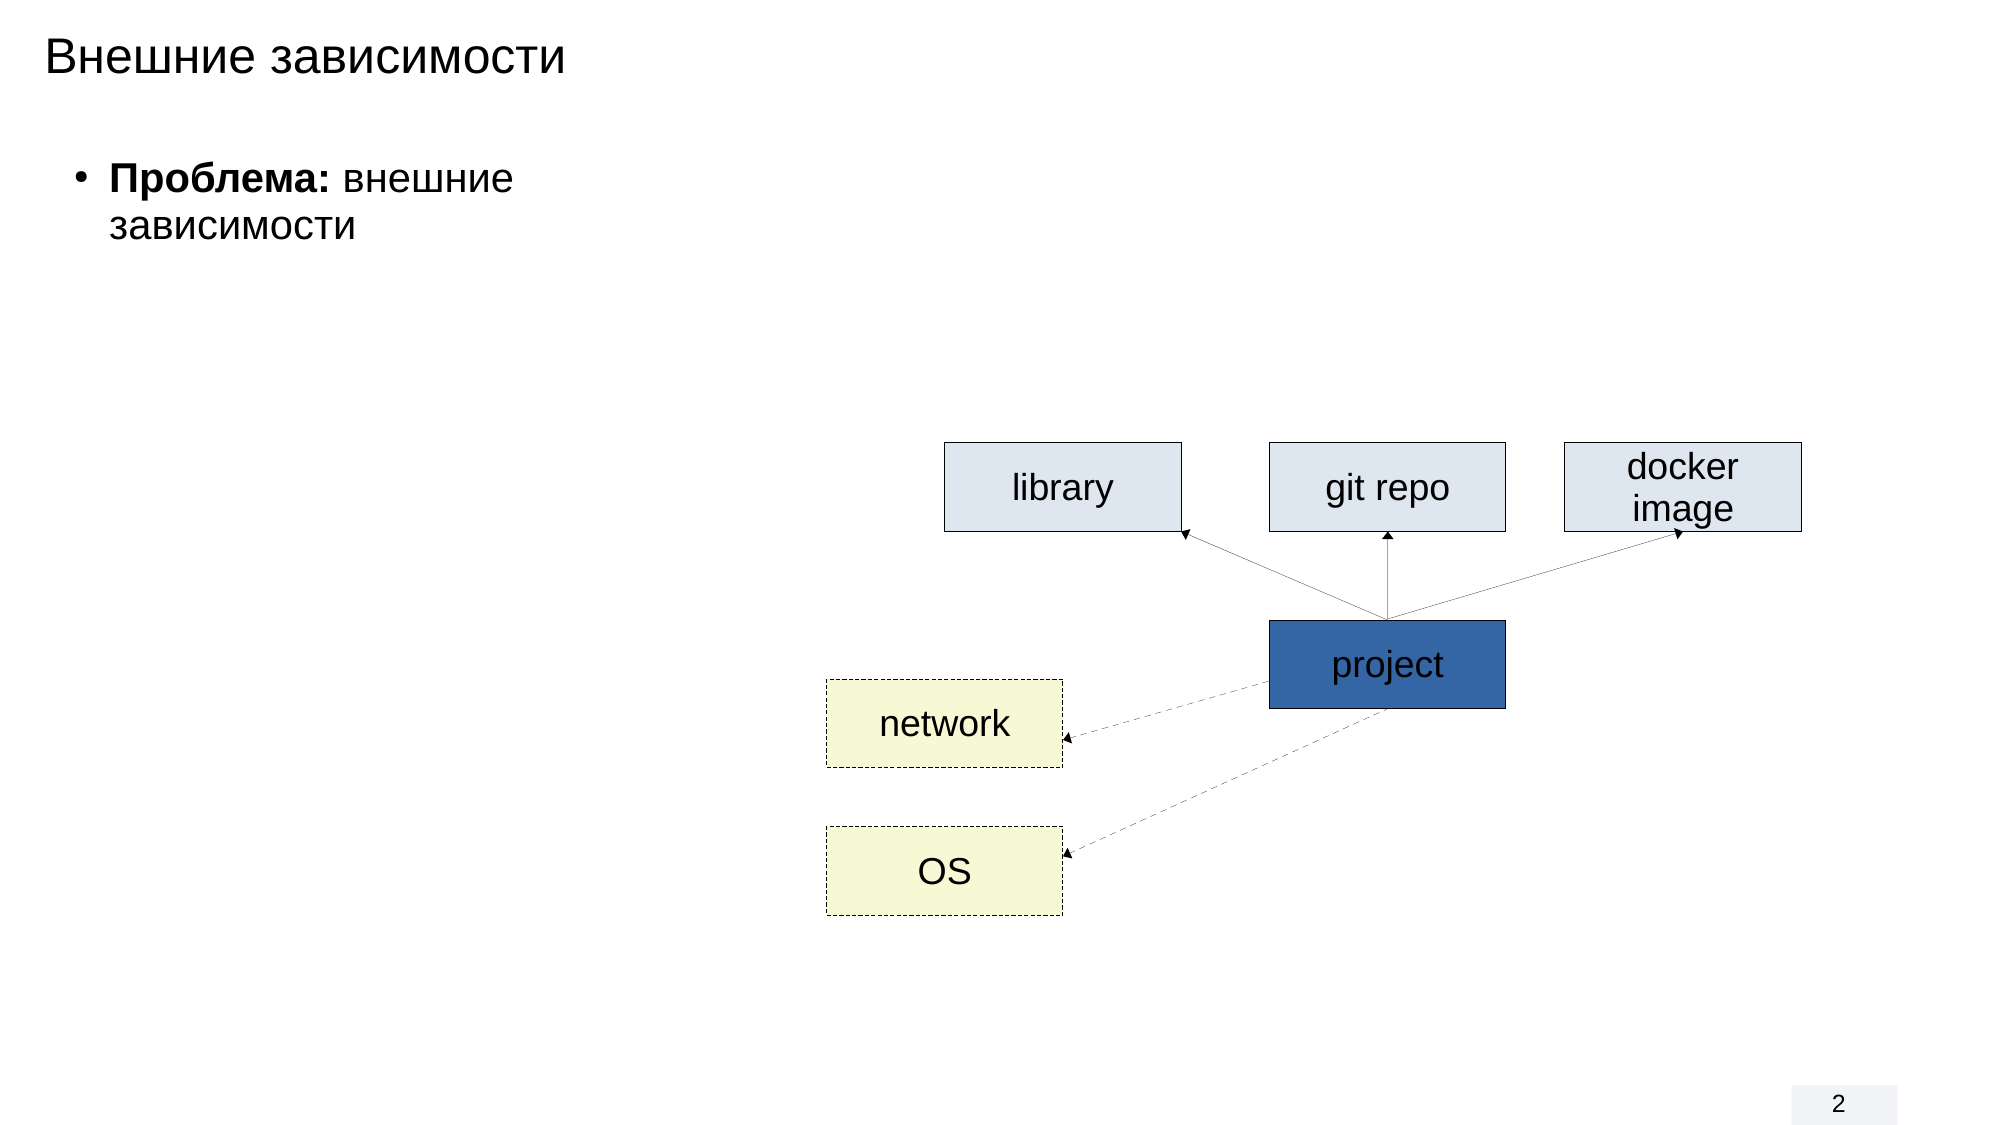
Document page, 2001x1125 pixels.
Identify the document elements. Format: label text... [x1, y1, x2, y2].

text_box docker image [1564, 442, 1802, 532]
text_box network [826, 679, 1063, 768]
text_box git repo [1269, 442, 1506, 532]
text_box Проблема: внешние зависимости [59, 147, 709, 597]
text_box <number> [1817, 1082, 1961, 1125]
text_box project [1269, 620, 1506, 709]
text_box library [944, 442, 1182, 532]
text_box Внешние зависимости [29, 21, 1595, 92]
text_box OS [826, 826, 1063, 916]
